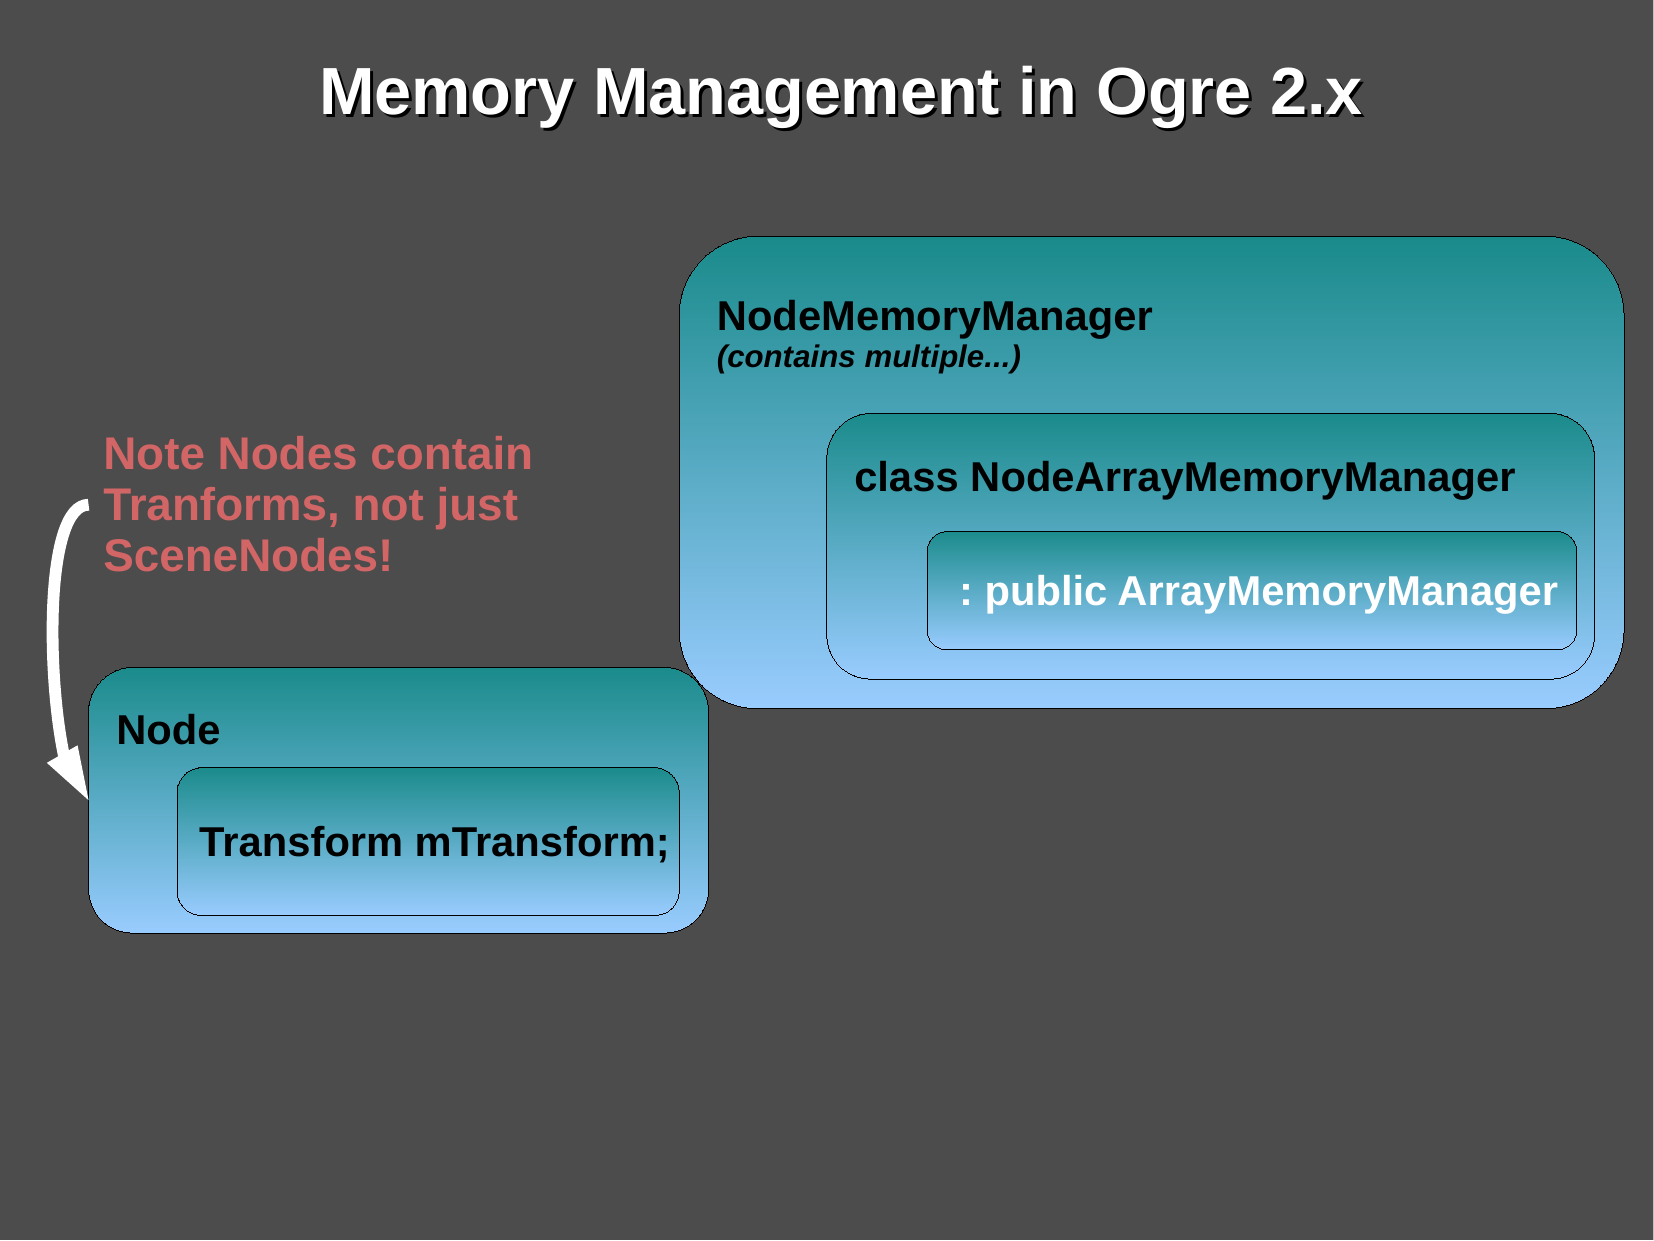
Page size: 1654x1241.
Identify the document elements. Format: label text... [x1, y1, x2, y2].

text_box Note Nodes contain Tranforms, not just SceneNodes! [88, 418, 591, 591]
text_box : public ArrayMemoryManager [927, 531, 1577, 650]
text_box Node [88, 667, 709, 934]
text_box class NodeArrayMemoryManager [826, 413, 1595, 680]
text_box Memory Management in Ogre 2.x [265, 46, 1418, 137]
text_box Transform mTransform; [177, 767, 680, 916]
text_box NodeMemoryManager (contains multiple...) [679, 236, 1625, 709]
